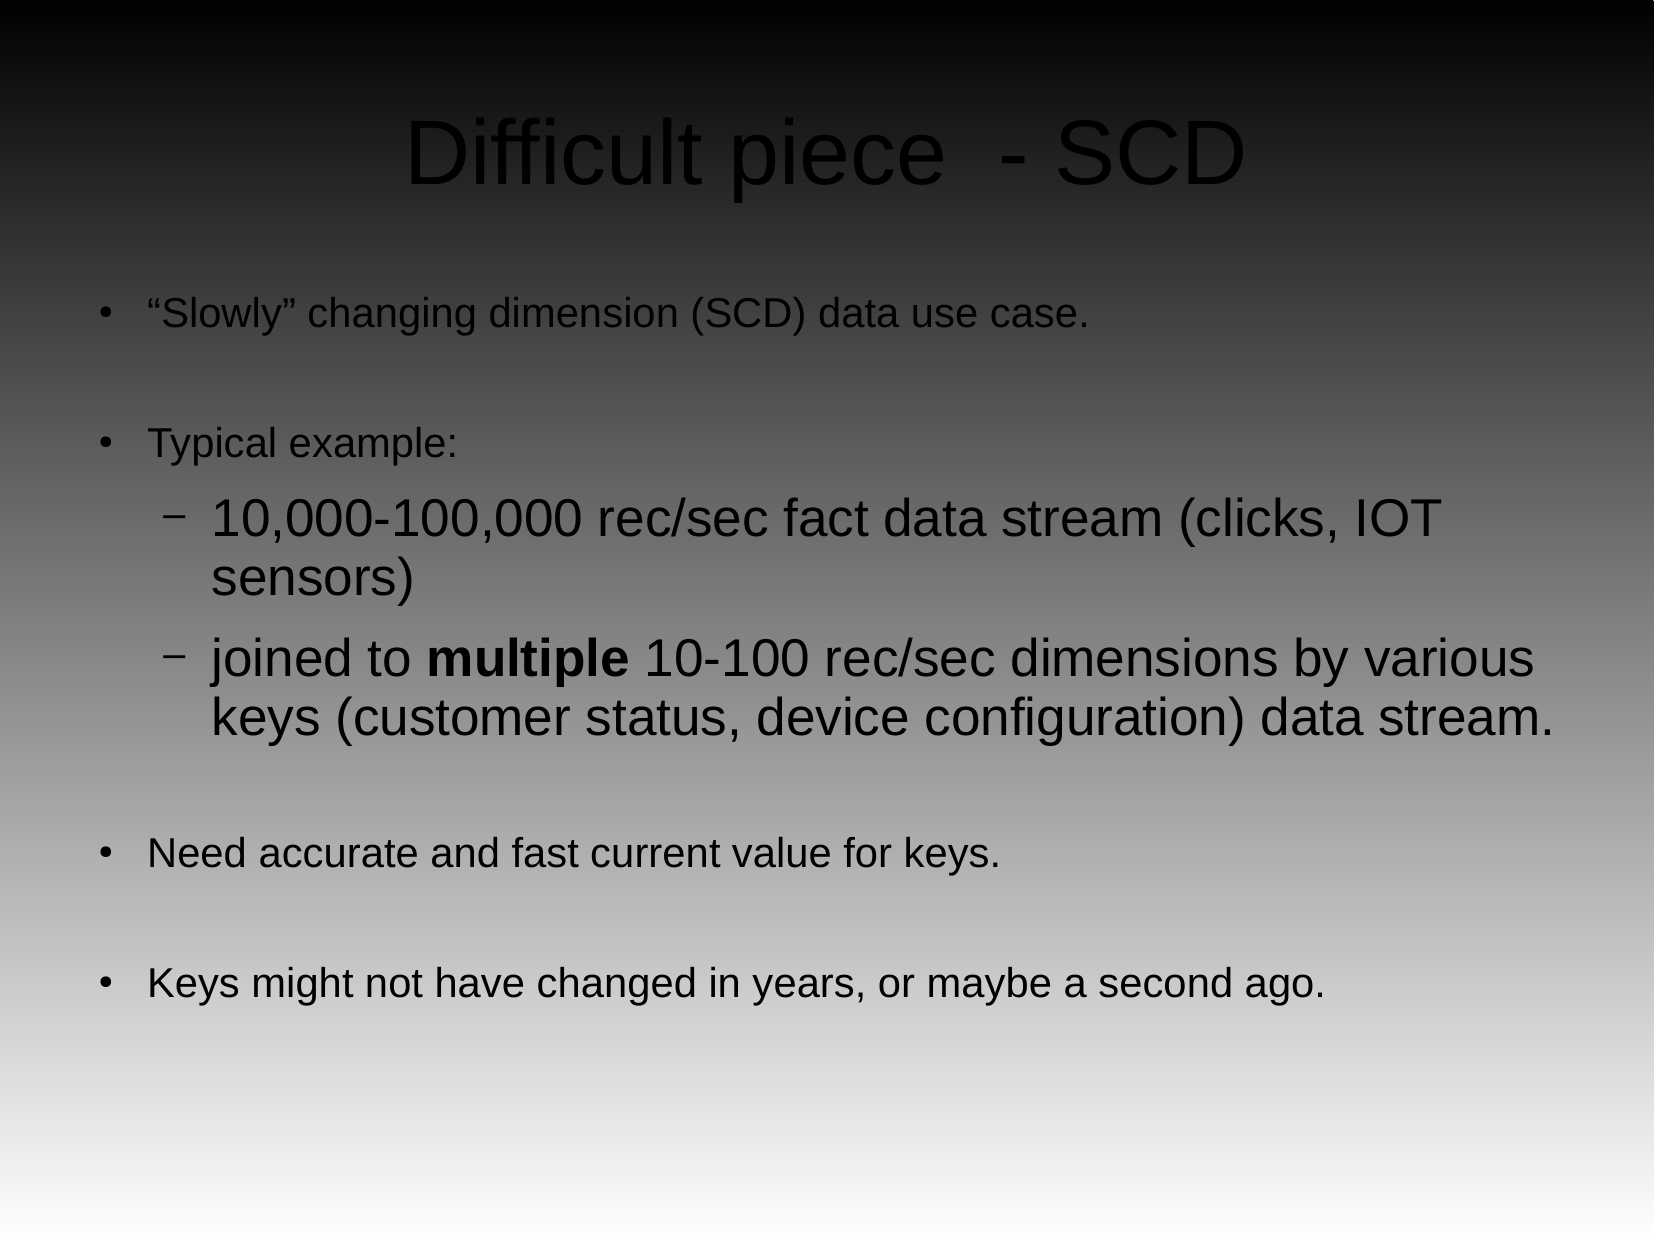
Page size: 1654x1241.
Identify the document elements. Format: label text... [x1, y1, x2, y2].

title Difficult piece - SCD [82, 49, 1571, 257]
list “Slowly” changing dimension (SCD) data use case. Typical example: 10,000-100,000 rec/sec fact data stream (clicks, IOT sensors) joined to multiple 10-100 rec/sec dimensions by various keys (customer status, device configuration) data stream. Need accurate and fast current value for keys. Keys might not have changed in years, or maybe a second ago. [82, 290, 1571, 1010]
